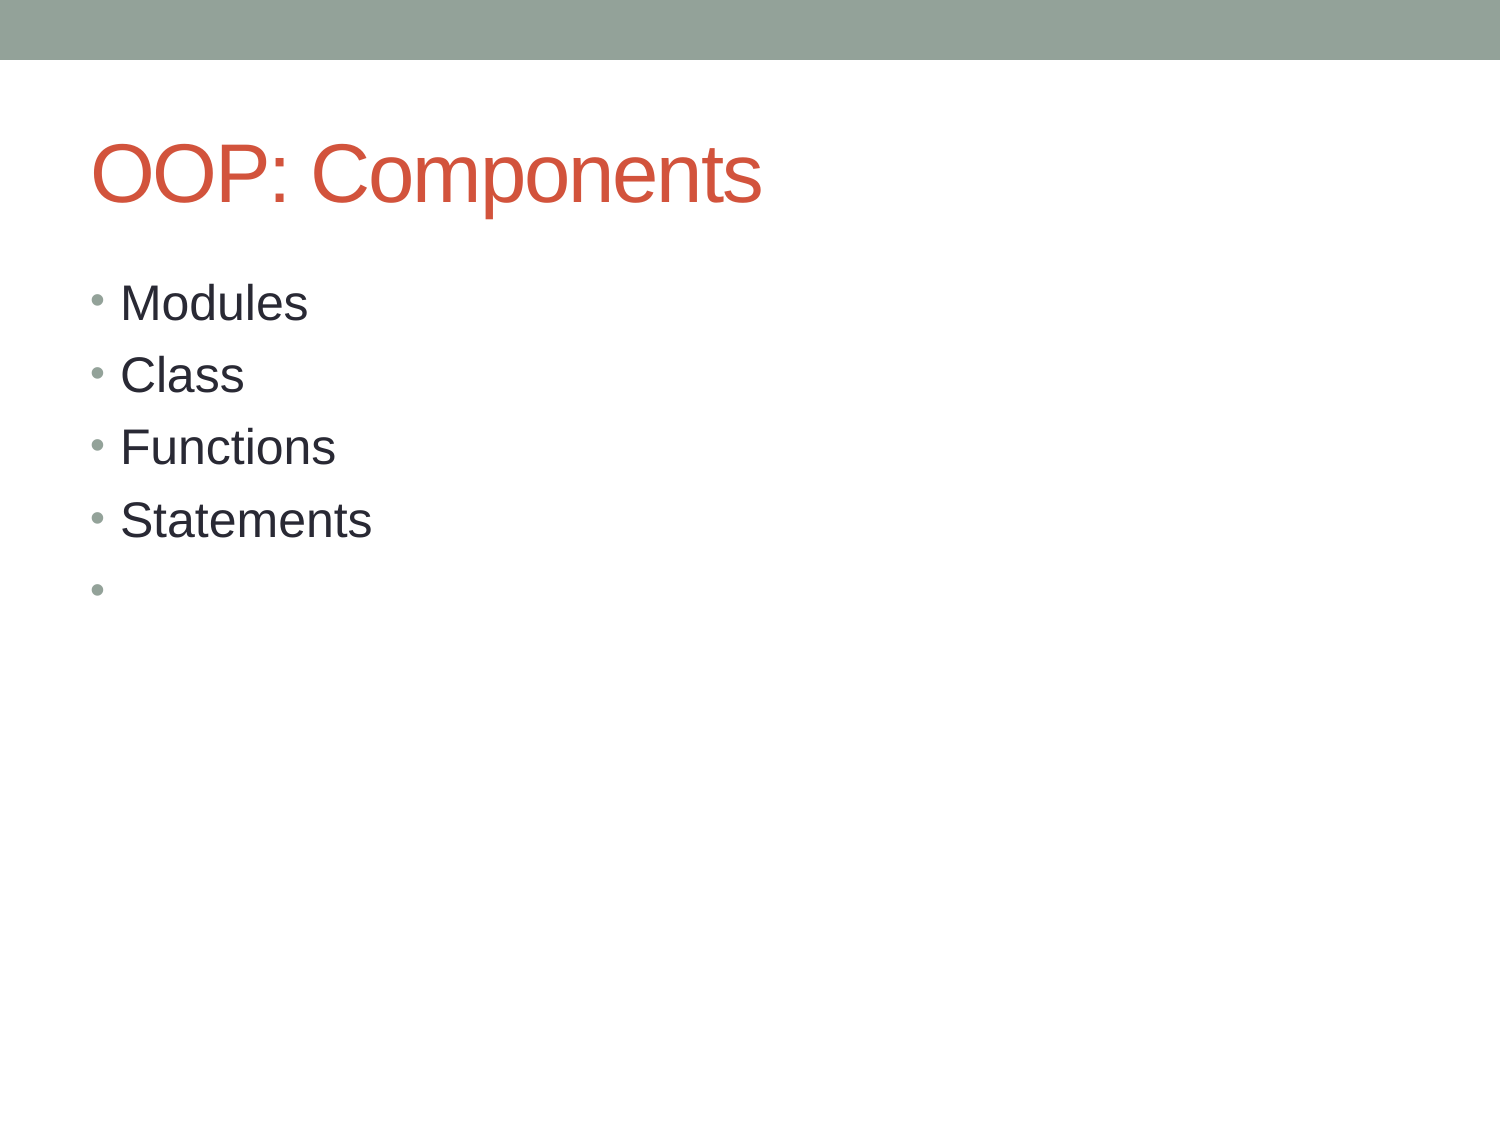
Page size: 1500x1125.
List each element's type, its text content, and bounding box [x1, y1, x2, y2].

list Modules Class Functions Statements [75, 262, 1426, 1063]
title OOP: Components [75, 87, 1426, 251]
